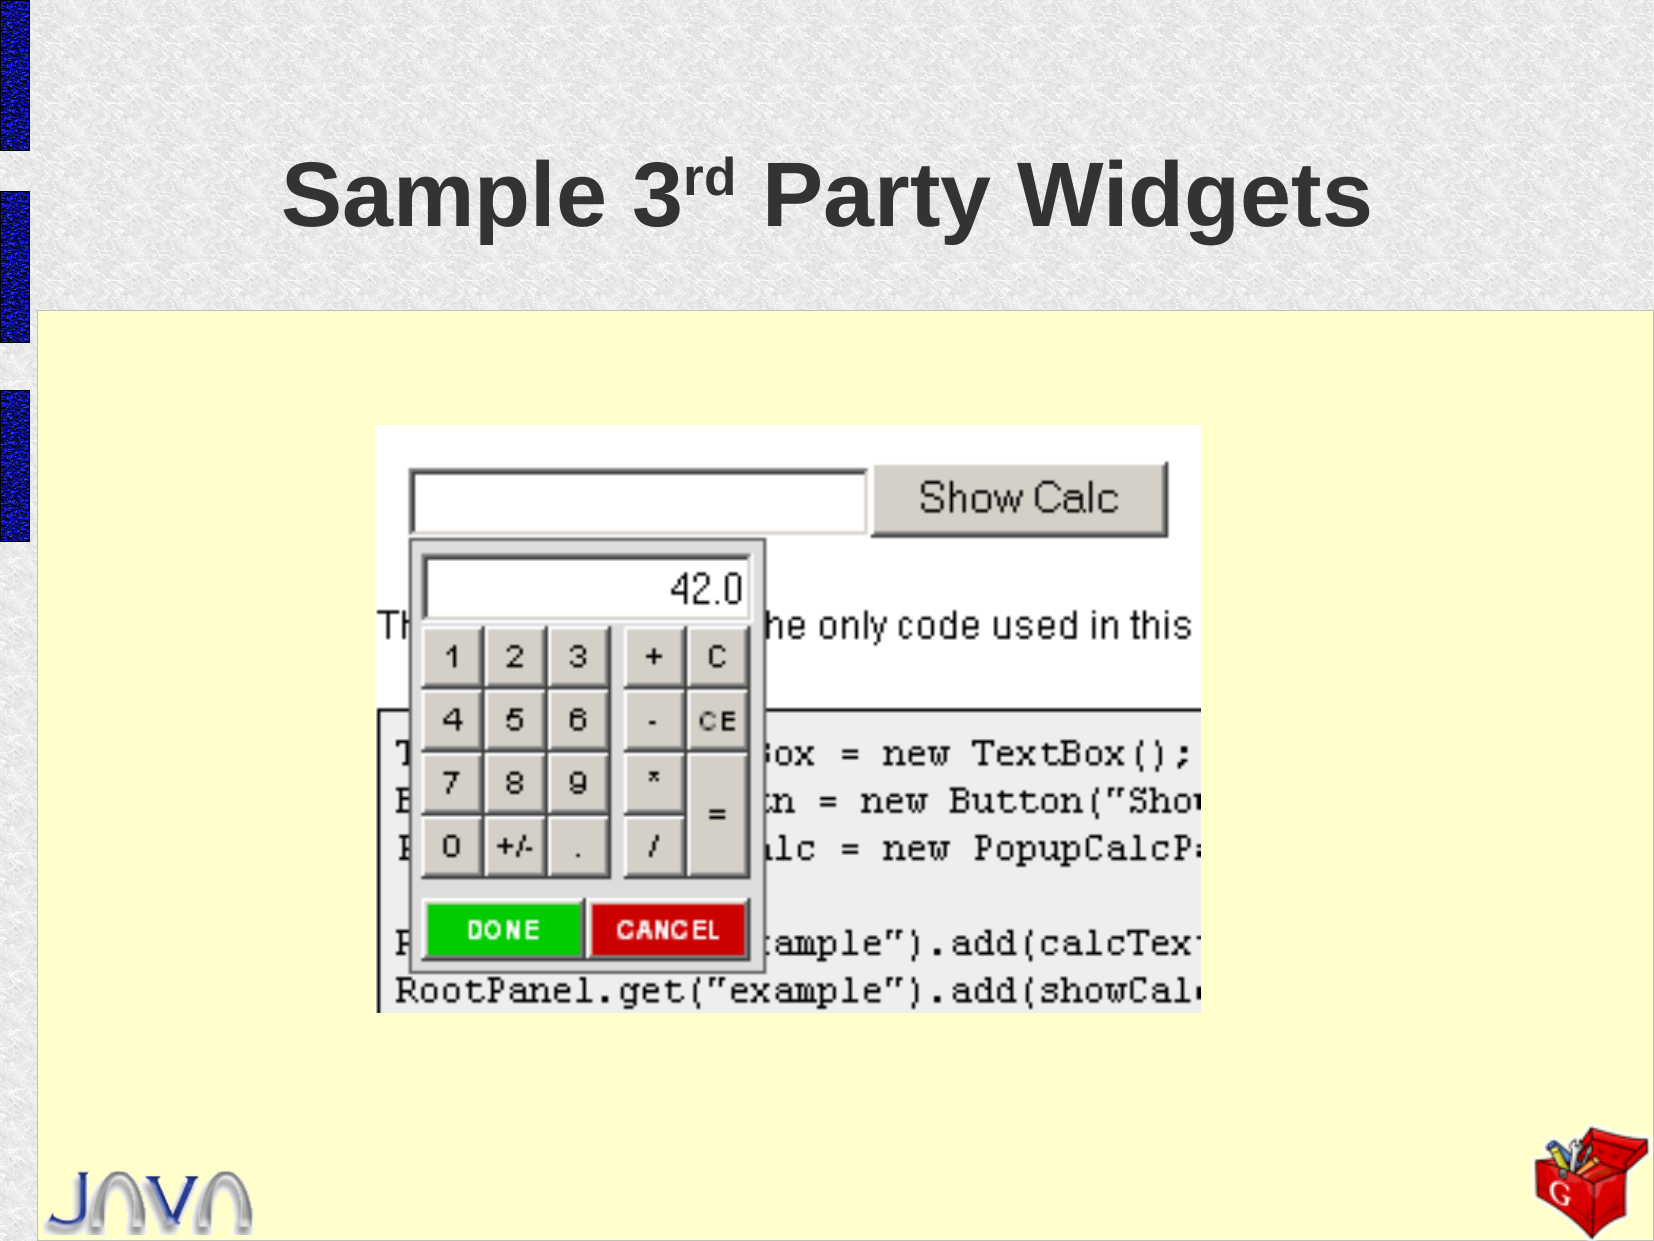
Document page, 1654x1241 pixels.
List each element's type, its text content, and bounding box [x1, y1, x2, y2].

picture [375, 425, 1201, 1013]
picture [43, 1162, 263, 1235]
picture [0, 0, 1654, 1241]
title Sample 3rd Party Widgets [121, 91, 1534, 299]
picture [1, 1, 29, 150]
picture [1, 391, 29, 541]
picture [1, 192, 29, 342]
picture [1525, 1118, 1654, 1241]
